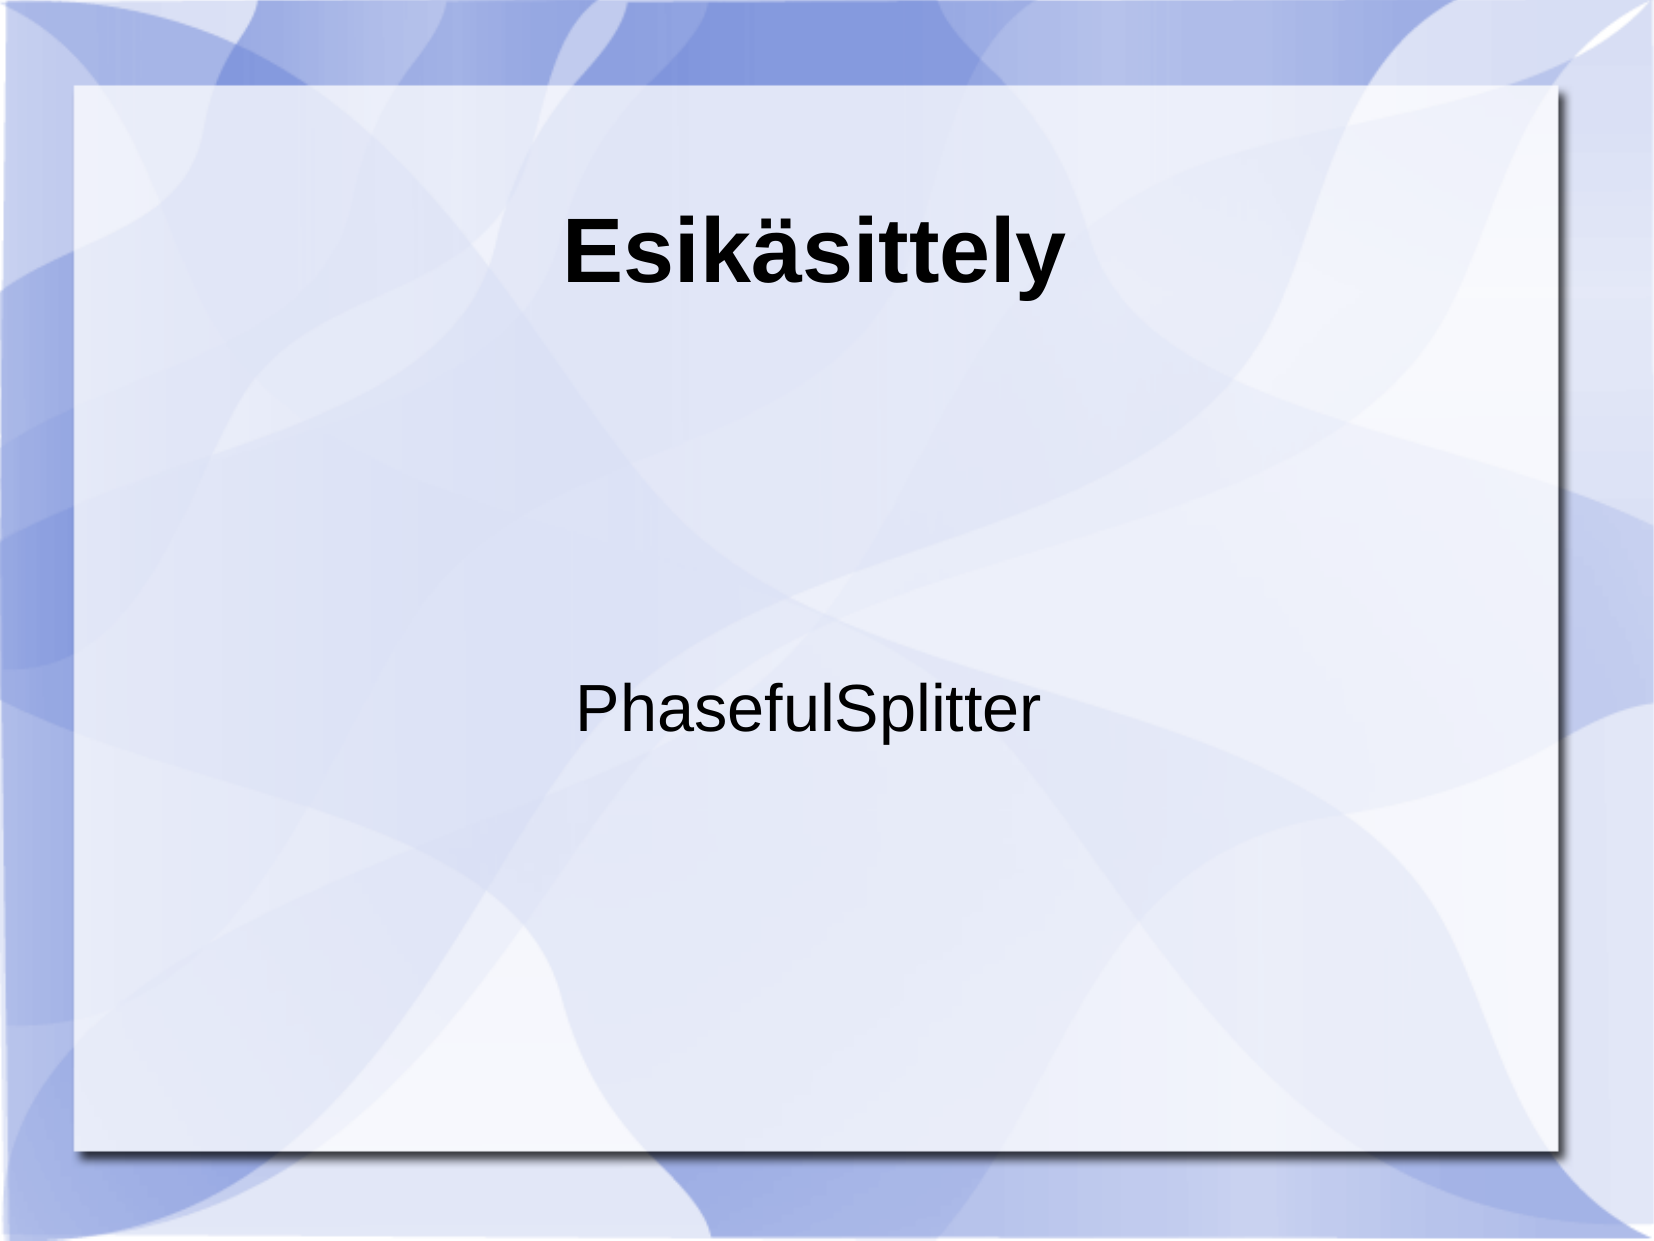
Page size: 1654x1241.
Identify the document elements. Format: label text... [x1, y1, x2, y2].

picture [0, 0, 1654, 1241]
subtitle PhasefulSplitter [129, 324, 1489, 1093]
title Esikäsittely [88, 147, 1542, 355]
